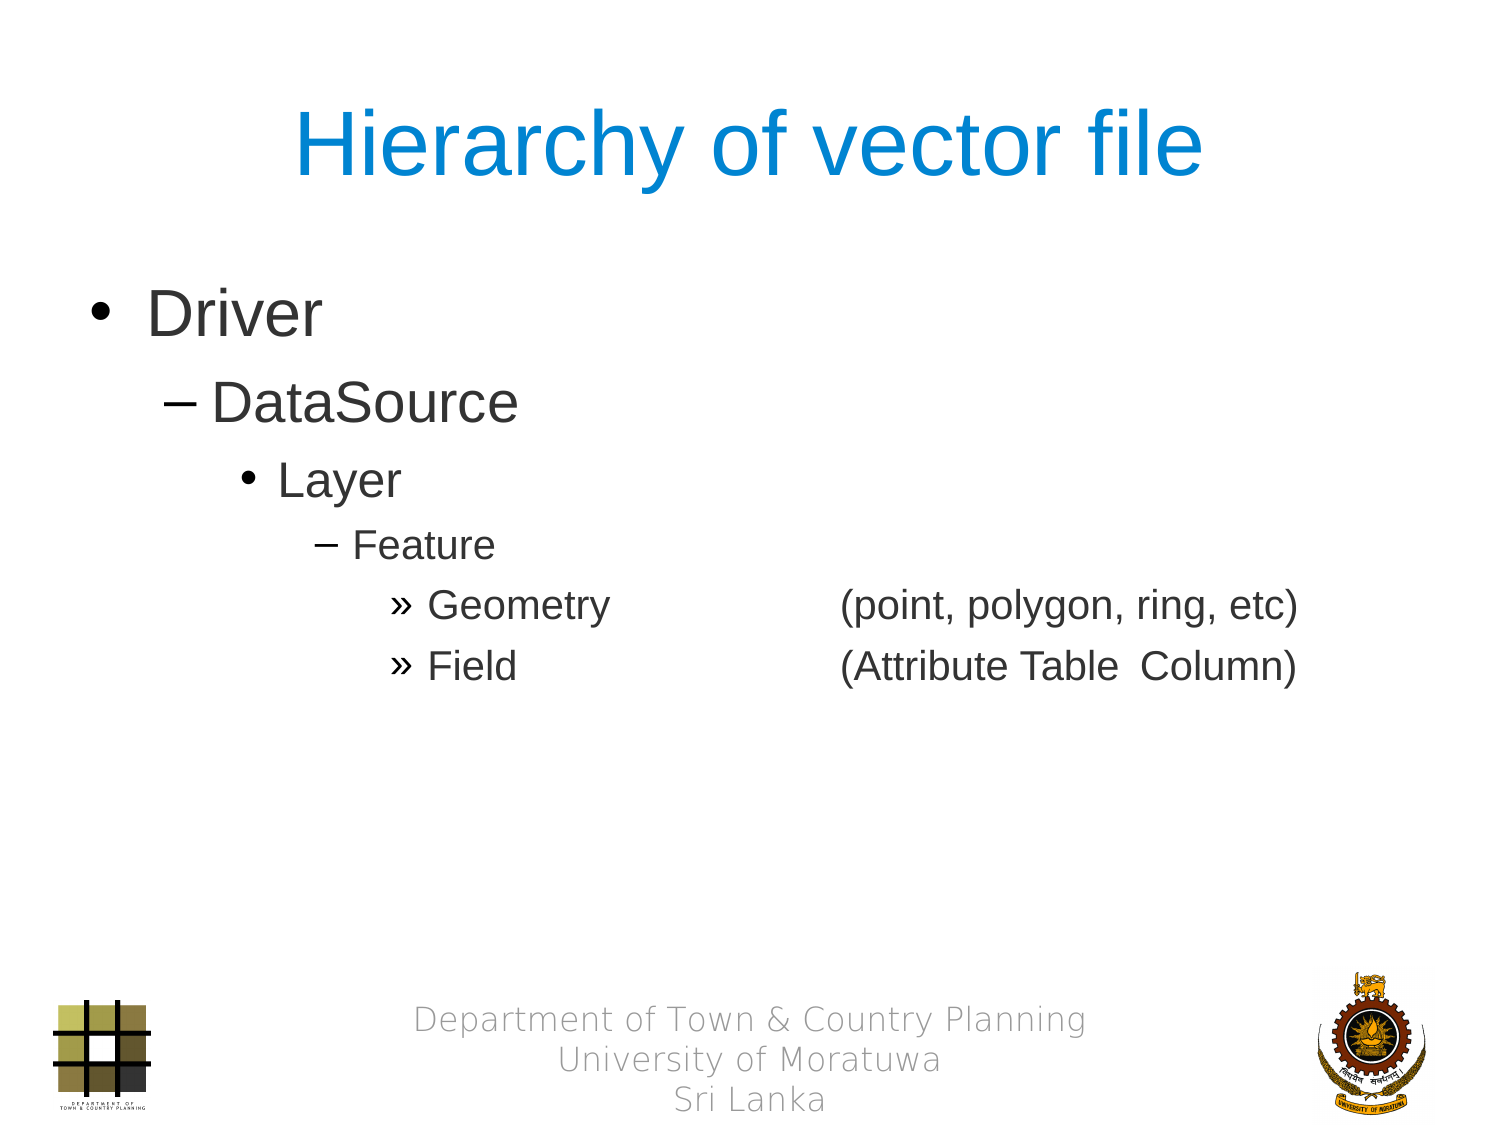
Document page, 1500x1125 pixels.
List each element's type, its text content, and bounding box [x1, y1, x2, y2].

picture [1312, 966, 1435, 1125]
picture [53, 1000, 151, 1110]
title Hierarchy of vector file [75, 45, 1426, 233]
list Driver DataSource Layer Feature Geometry (point, polygon, ring, etc) Field (Attribute Table Column) [75, 262, 1426, 916]
